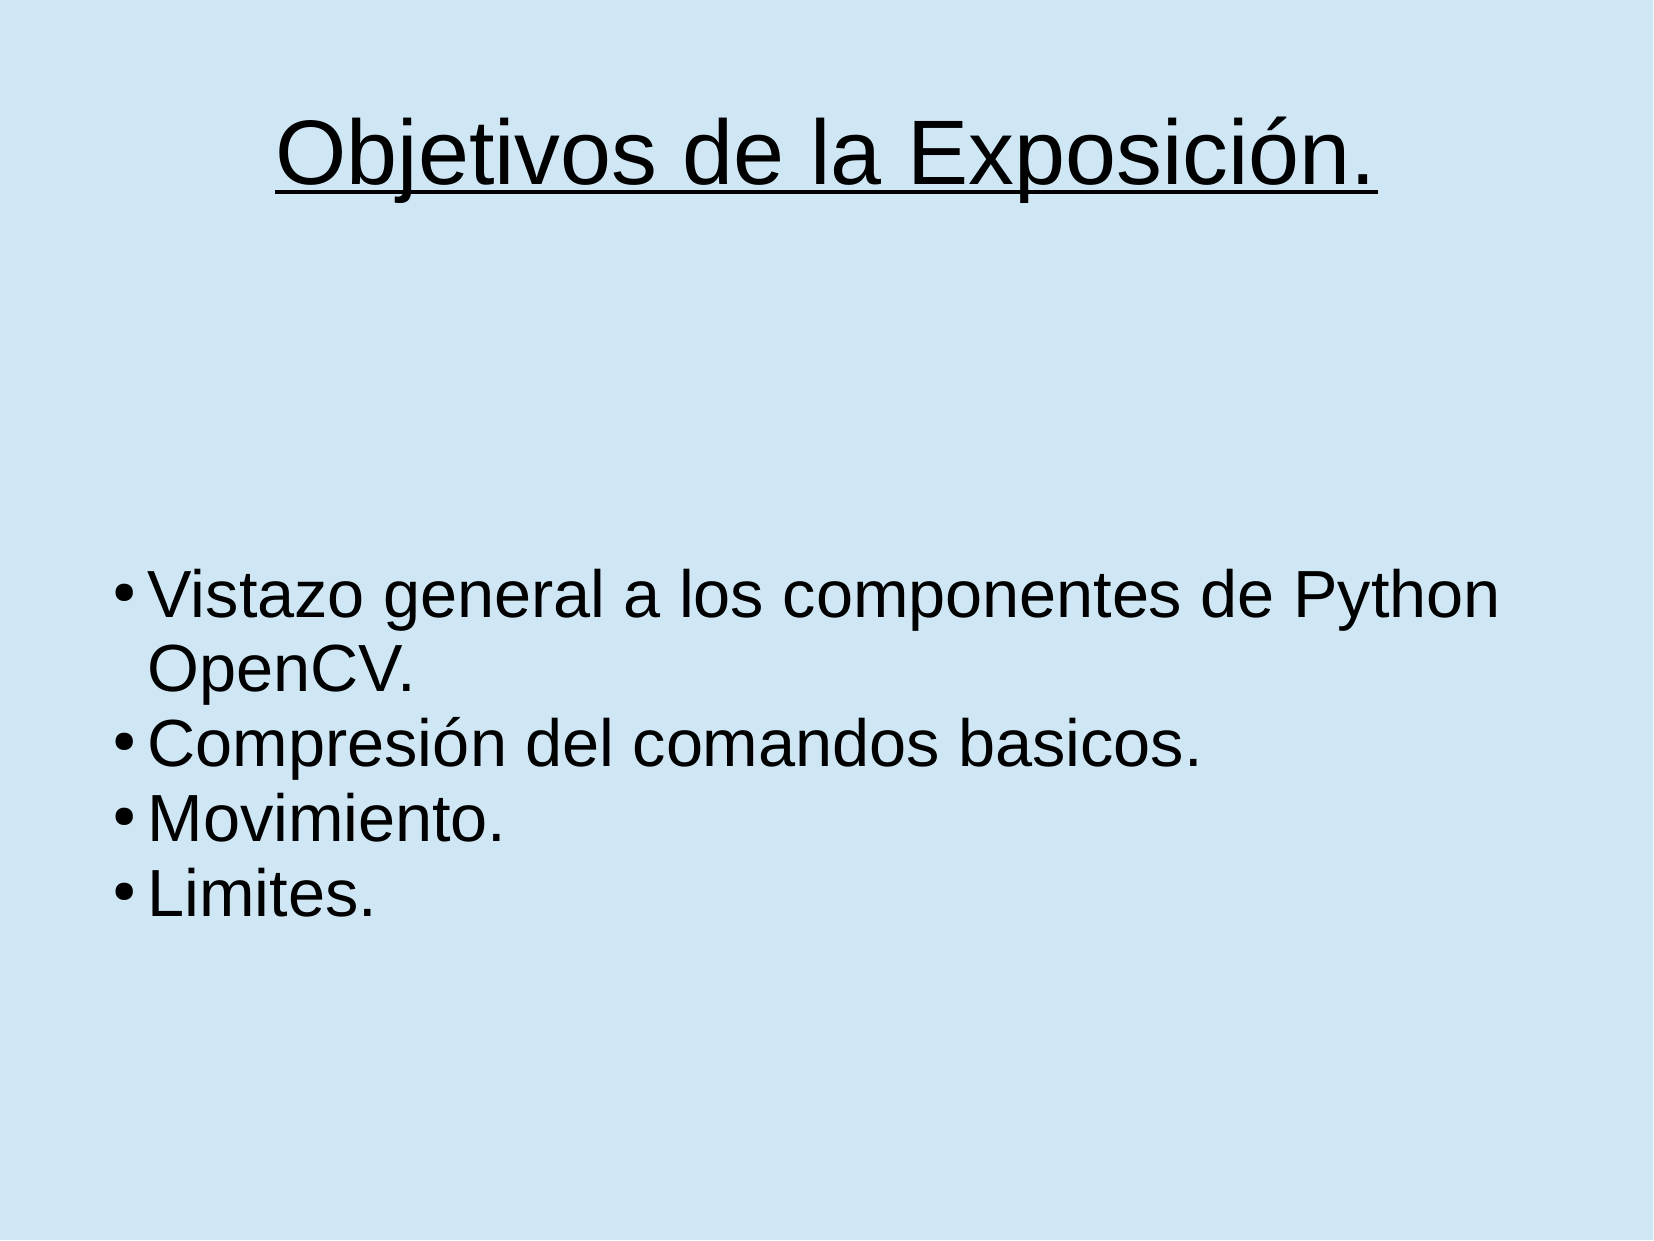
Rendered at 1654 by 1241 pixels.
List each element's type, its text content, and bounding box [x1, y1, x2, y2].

subtitle Vistazo general a los componentes de Python OpenCV. Compresión del comandos basicos. Movimiento. Limites. [76, 383, 1565, 1104]
title Objetivos de la Exposición. [82, 49, 1571, 257]
